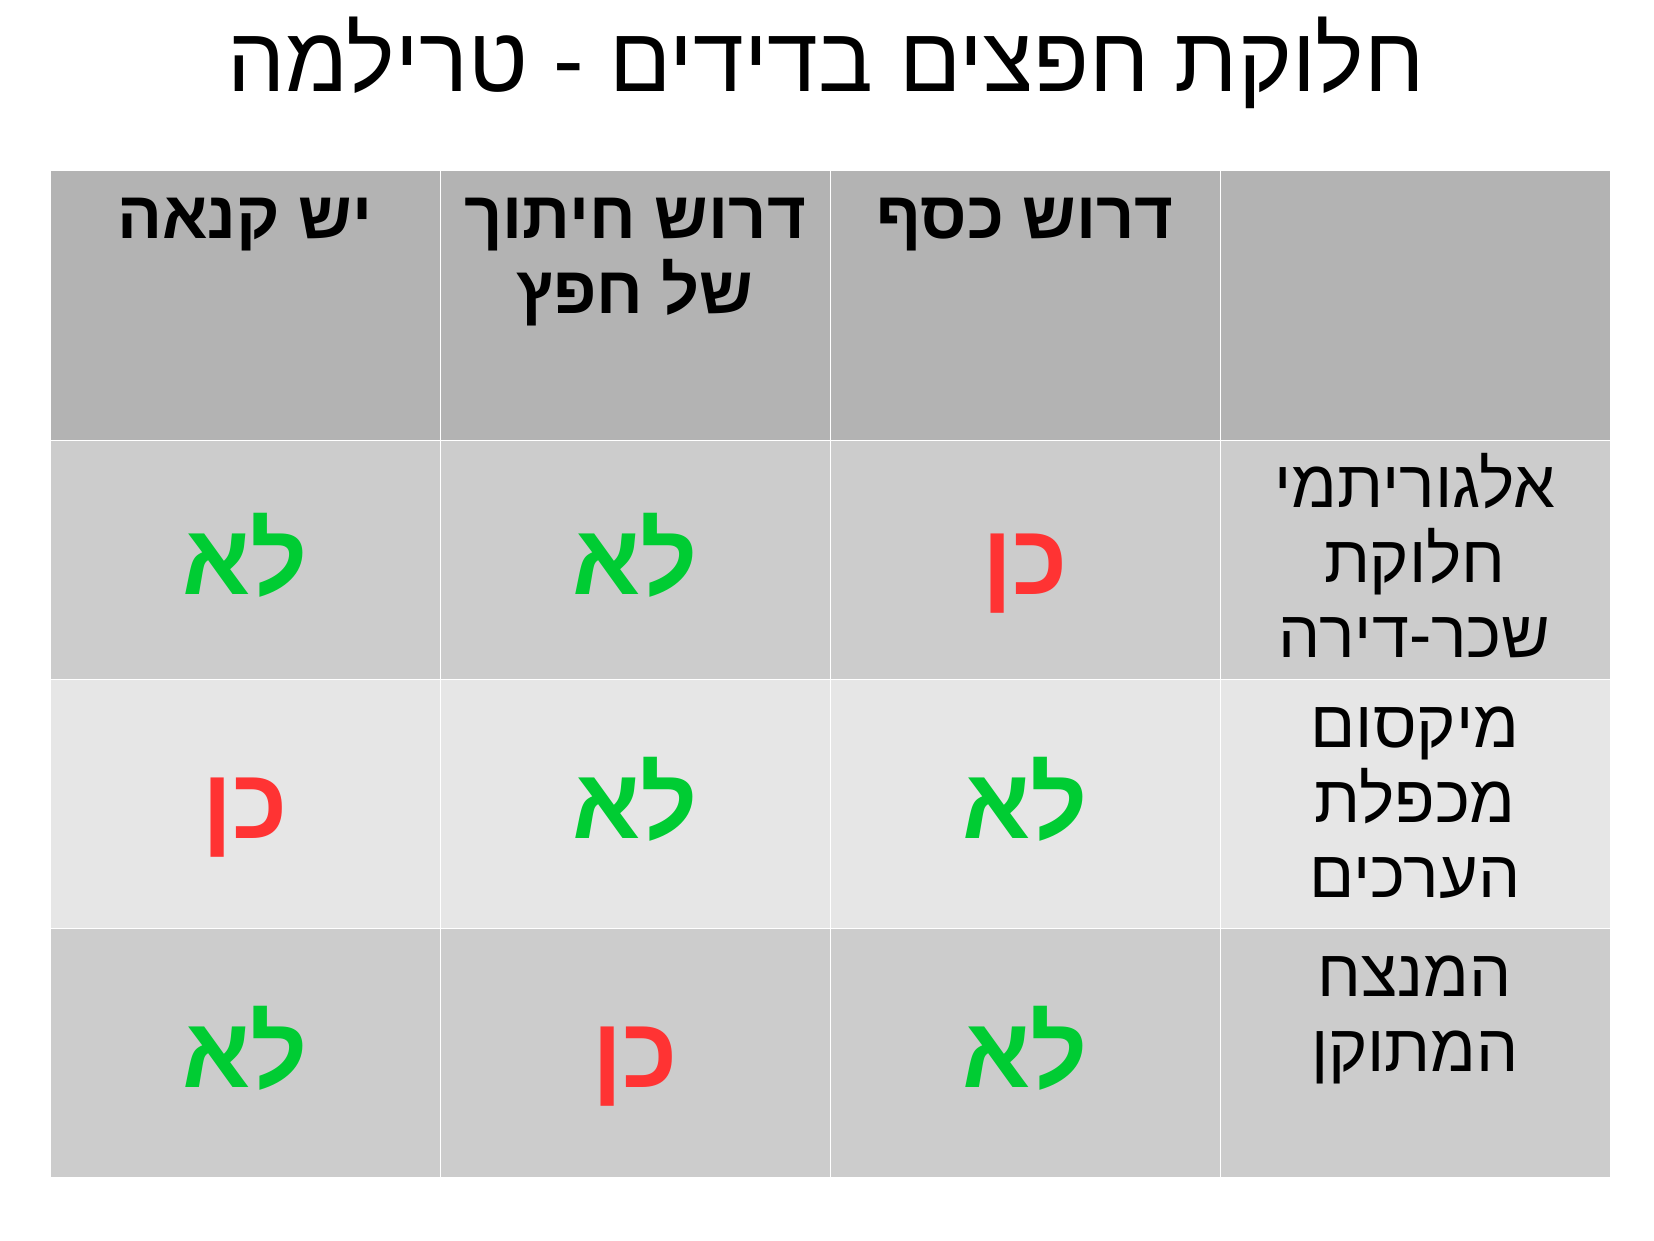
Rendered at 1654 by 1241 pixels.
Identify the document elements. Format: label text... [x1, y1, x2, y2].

table_cell המנצח המתוקן [1221, 929, 1610, 1177]
table_cell לא [831, 929, 1220, 1177]
table_cell לא [831, 680, 1220, 928]
title חלוקת חפצים בדידים - טרילמה [0, 0, 1654, 136]
table_cell כן [51, 680, 440, 928]
table_cell כן [831, 441, 1220, 679]
table_cell כן [441, 929, 830, 1177]
table_cell לא [51, 441, 440, 679]
table_cell אלגוריתמי חלוקת שכר-דירה [1221, 441, 1610, 679]
table_cell מיקסום מכפלת הערכים [1221, 680, 1610, 928]
table_header יש קנאה [51, 171, 440, 440]
table_cell לא [51, 929, 440, 1177]
table_cell לא [441, 441, 830, 679]
table_cell לא [441, 680, 830, 928]
table_header דרוש כסף [831, 171, 1220, 440]
table_header [1221, 171, 1610, 440]
table_header דרוש חיתוך של חפץ [441, 171, 830, 440]
